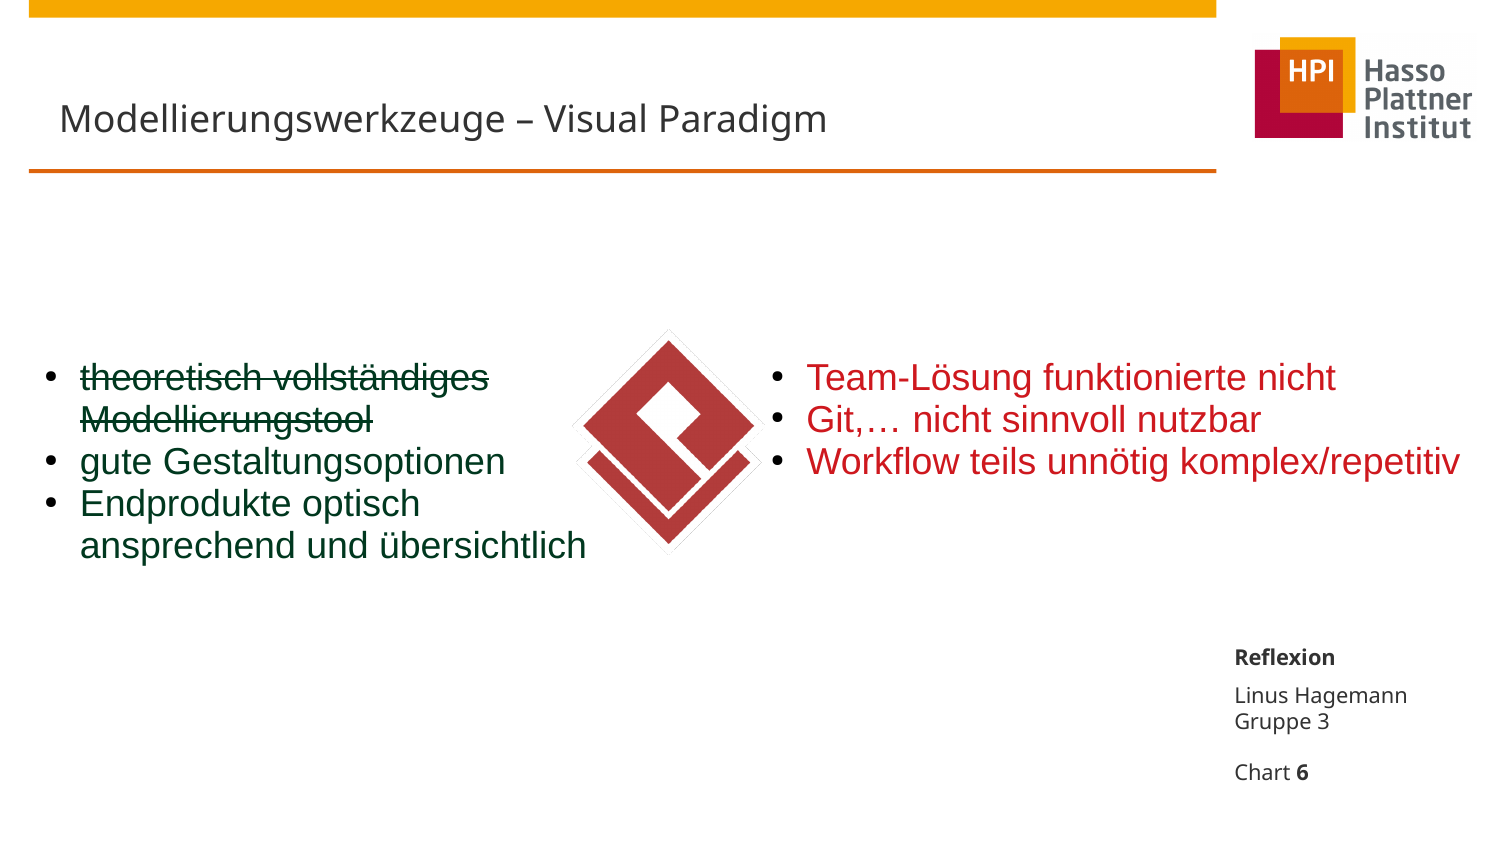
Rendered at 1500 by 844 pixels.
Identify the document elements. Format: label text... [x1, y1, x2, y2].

footer Reflexion [1216, 584, 1471, 670]
title Modellierungswerkzeuge – Visual Paradigm [58, 17, 1187, 170]
text_box theoretisch vollständiges Modellierungstool gute Gestaltungsoptionen Endprodukte optisch ansprechend und übersichtlich [29, 348, 602, 541]
picture [1252, 33, 1477, 142]
picture [555, 329, 781, 556]
slide_number Linus Hagemann Gruppe 3 [1216, 681, 1471, 759]
picture [555, 541, 569, 556]
text_box Team-Lösung funktionierte nicht Git,… nicht sinnvoll nutzbar Workflow teils unnötig komplex/repetitiv [756, 348, 1476, 505]
picture [572, 541, 581, 556]
